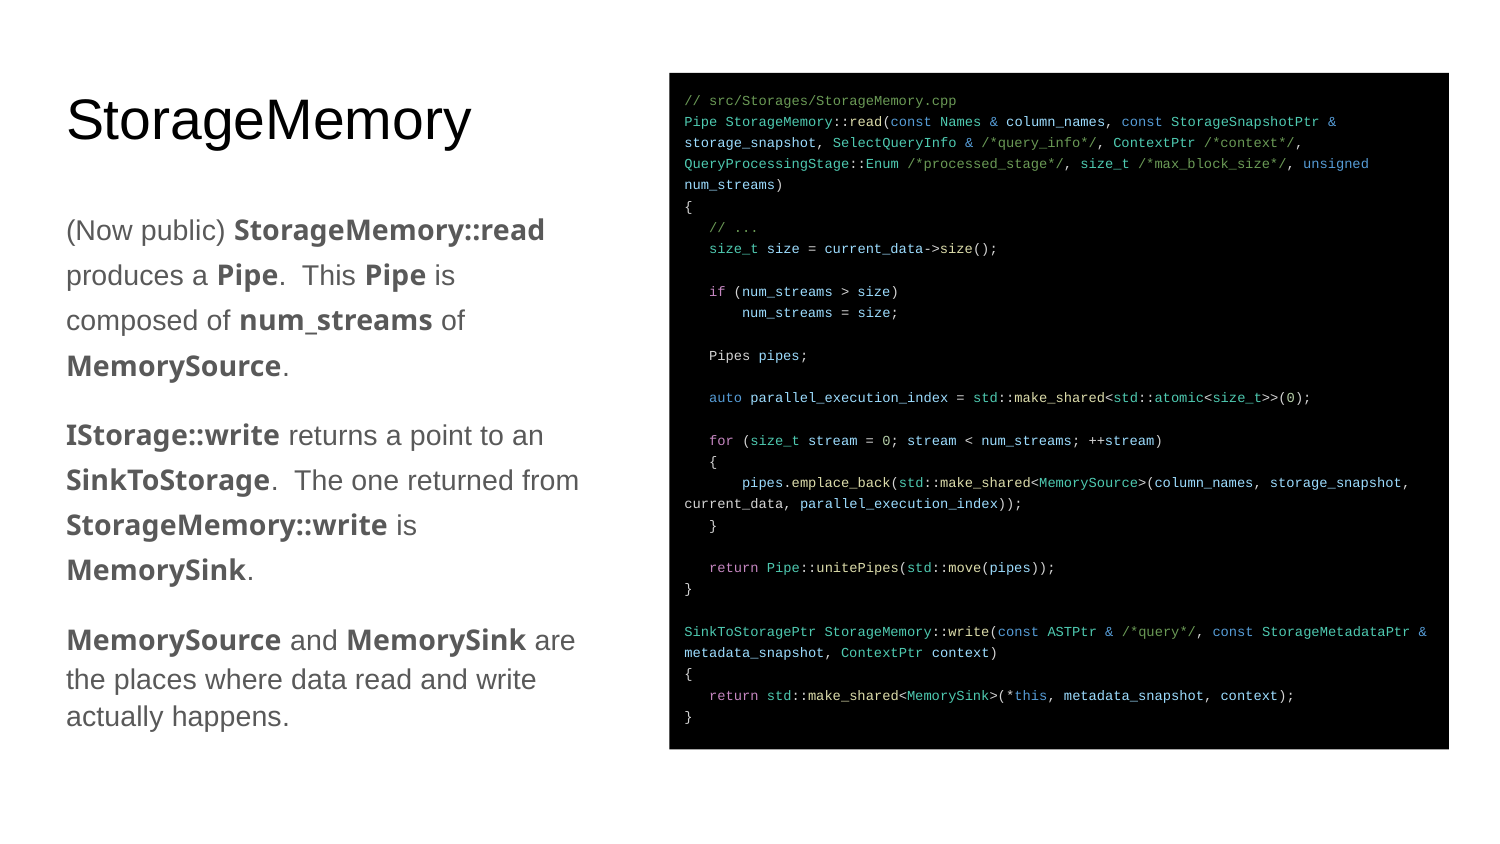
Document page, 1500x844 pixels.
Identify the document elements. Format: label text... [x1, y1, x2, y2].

list (Now public) StorageMemory::read produces a Pipe. This Pipe is composed of num_streams of MemorySource. IStorage::write returns a point to an SinkToStorage. The one returned from StorageMemory::write is MemorySink. MemorySource and MemorySink are the places where data read and write actually happens. [51, 189, 603, 750]
list // src/Storages/StorageMemory.cpp Pipe StorageMemory::read(const Names & column_names, const StorageSnapshotPtr & storage_snapshot, SelectQueryInfo & /*query_info*/, ContextPtr /*context*/, QueryProcessingStage::Enum /*processed_stage*/, size_t /*max_block_size*/, unsigned num_streams) { // ... size_t size = current_data->size(); if (num_streams > size) num_streams = size; Pipes pipes; auto parallel_execution_index = std::make_shared<std::atomic<size_t>>(0); for (size_t stream = 0; stream < num_streams; ++stream) { pipes.emplace_back(std::make_shared<MemorySource>(column_names, storage_snapshot, current_data, parallel_execution_index)); } return Pipe::unitePipes(std::move(pipes)); } SinkToStoragePtr StorageMemory::write(const ASTPtr & /*query*/, const StorageMetadataPtr & metadata_snapshot, ContextPtr context) { return std::make_shared<MemorySink>(*this, metadata_snapshot, context); } [669, 72, 1449, 750]
title StorageMemory [51, 72, 669, 167]
